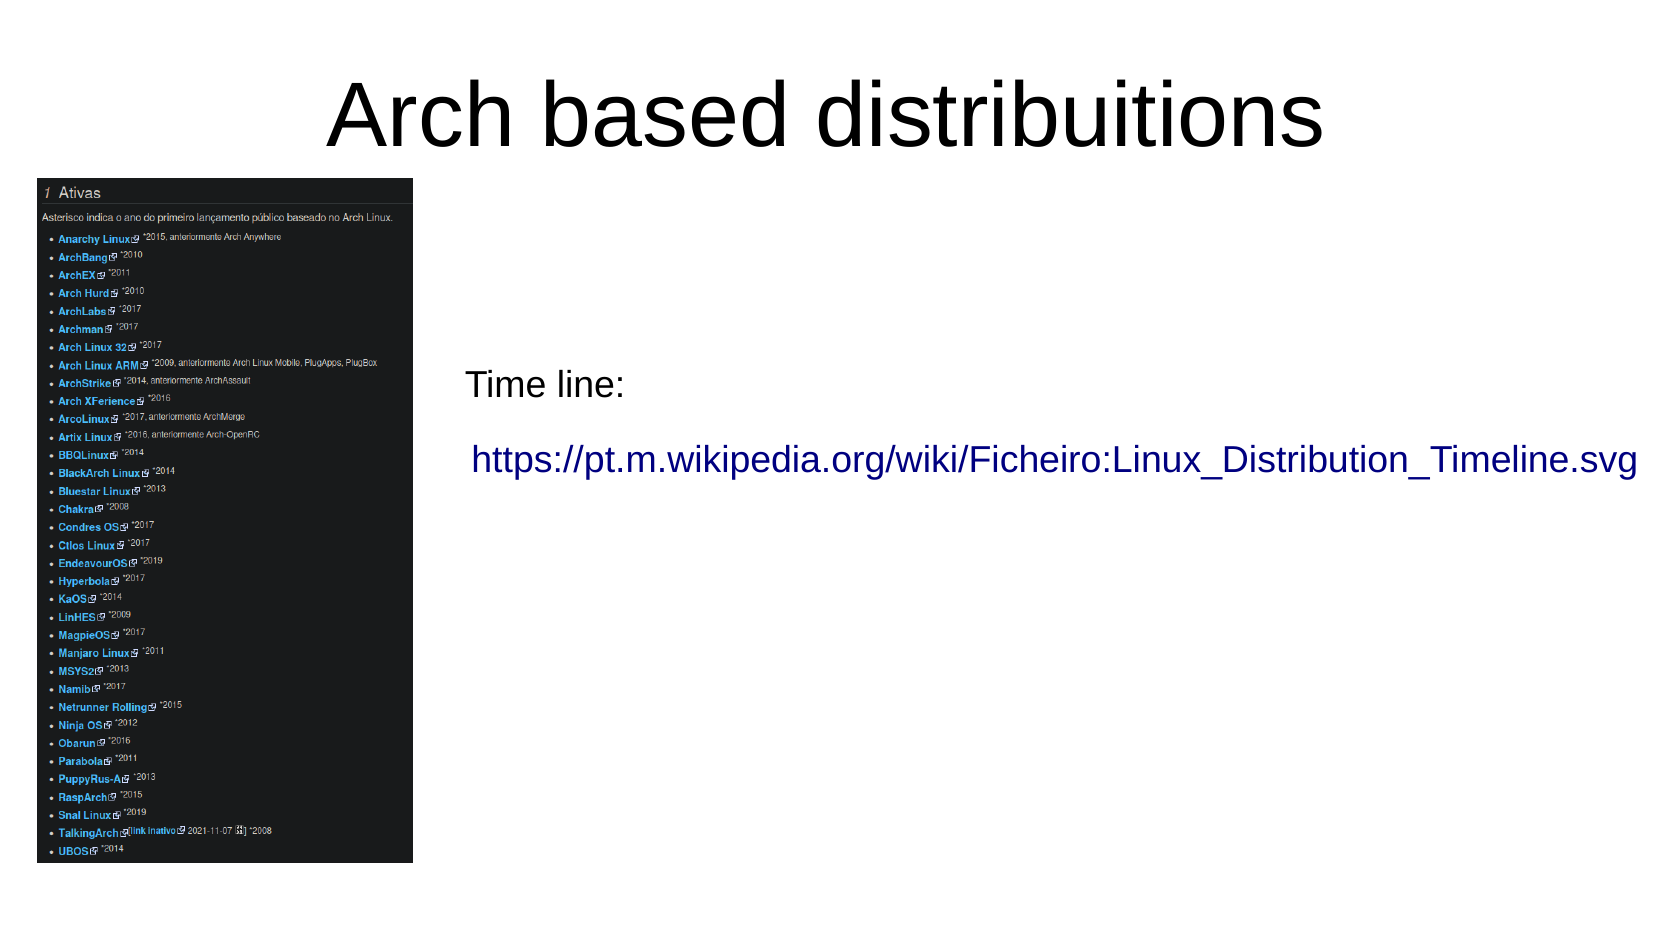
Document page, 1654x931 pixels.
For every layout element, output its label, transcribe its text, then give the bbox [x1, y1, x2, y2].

title Arch based distribuitions [82, 37, 1571, 193]
text_box Time line: [450, 355, 641, 413]
text_box https://pt.m.wikipedia.org/wiki/Ficheiro:Linux_Distribution_Timeline.svg [456, 430, 1654, 488]
picture [37, 178, 413, 863]
